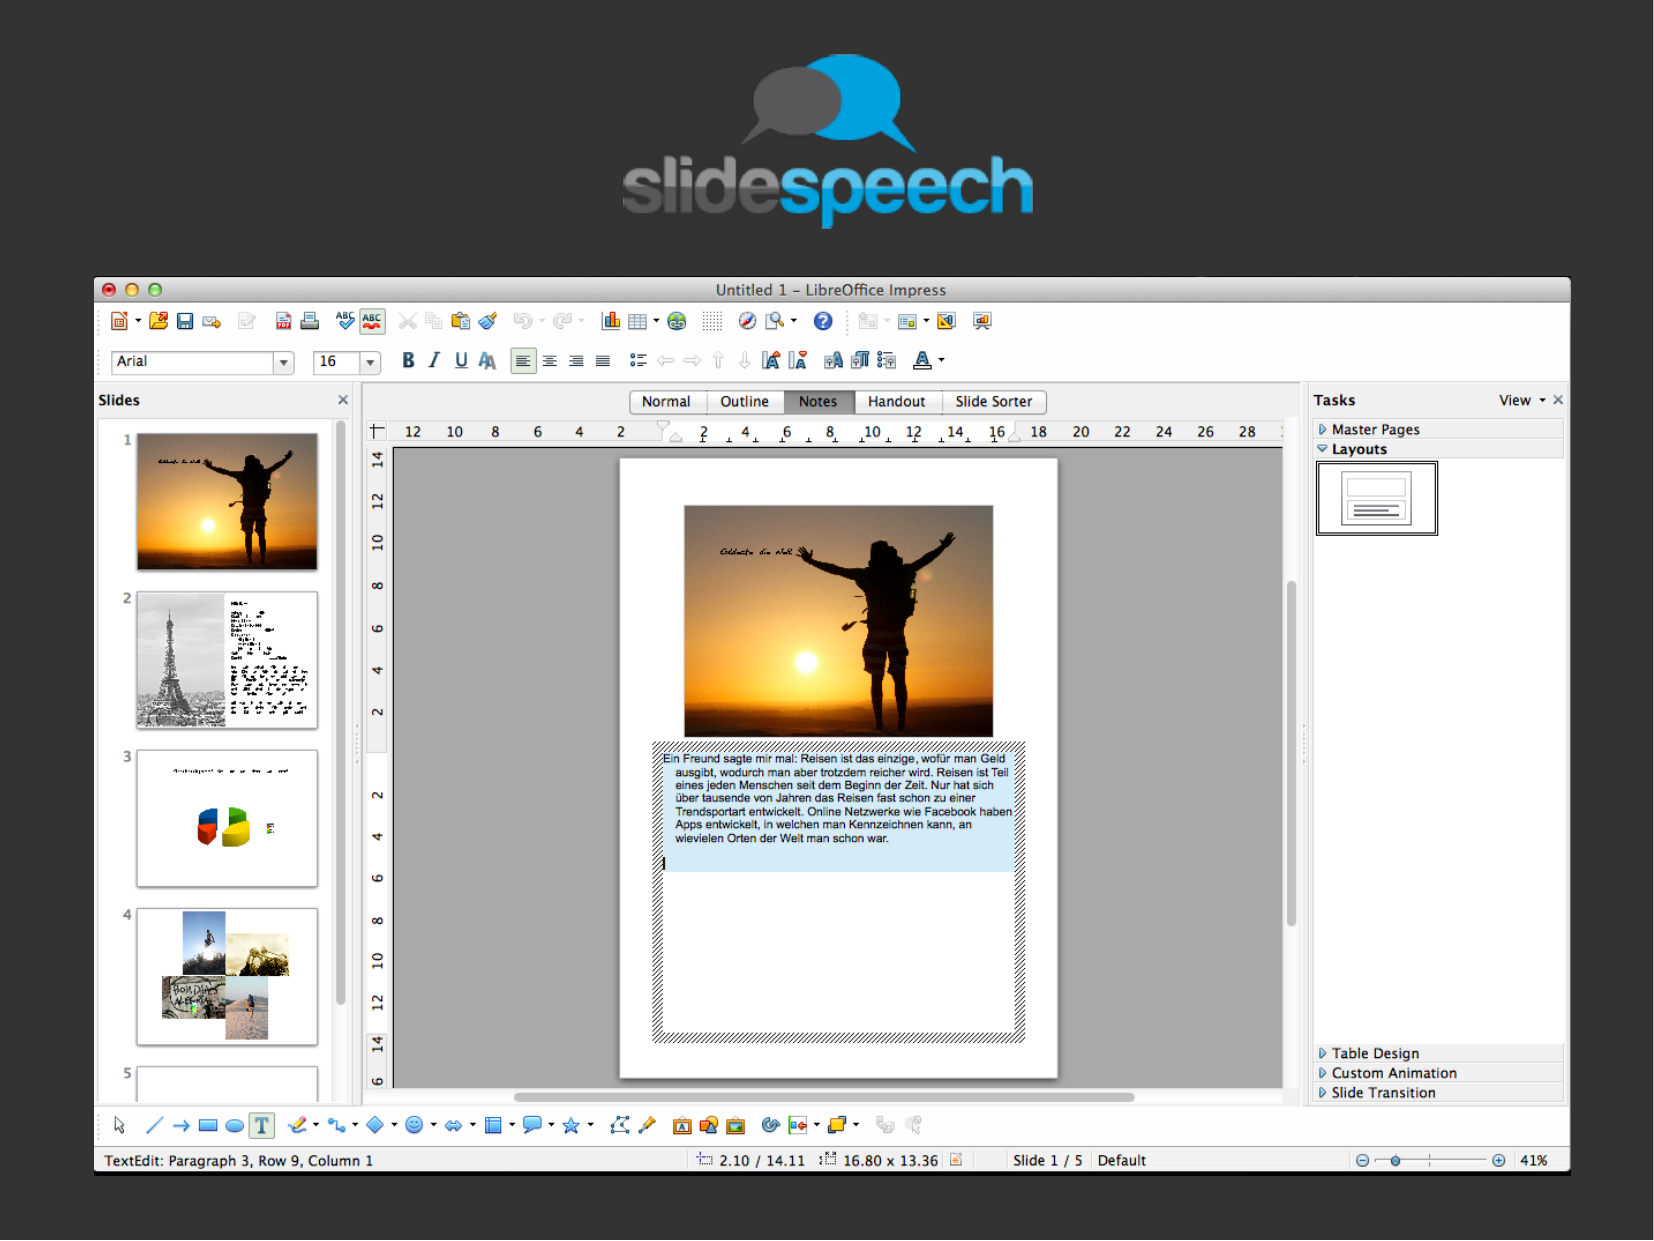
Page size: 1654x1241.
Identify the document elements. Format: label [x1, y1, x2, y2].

picture [94, 276, 1571, 1176]
picture [620, 51, 1037, 231]
